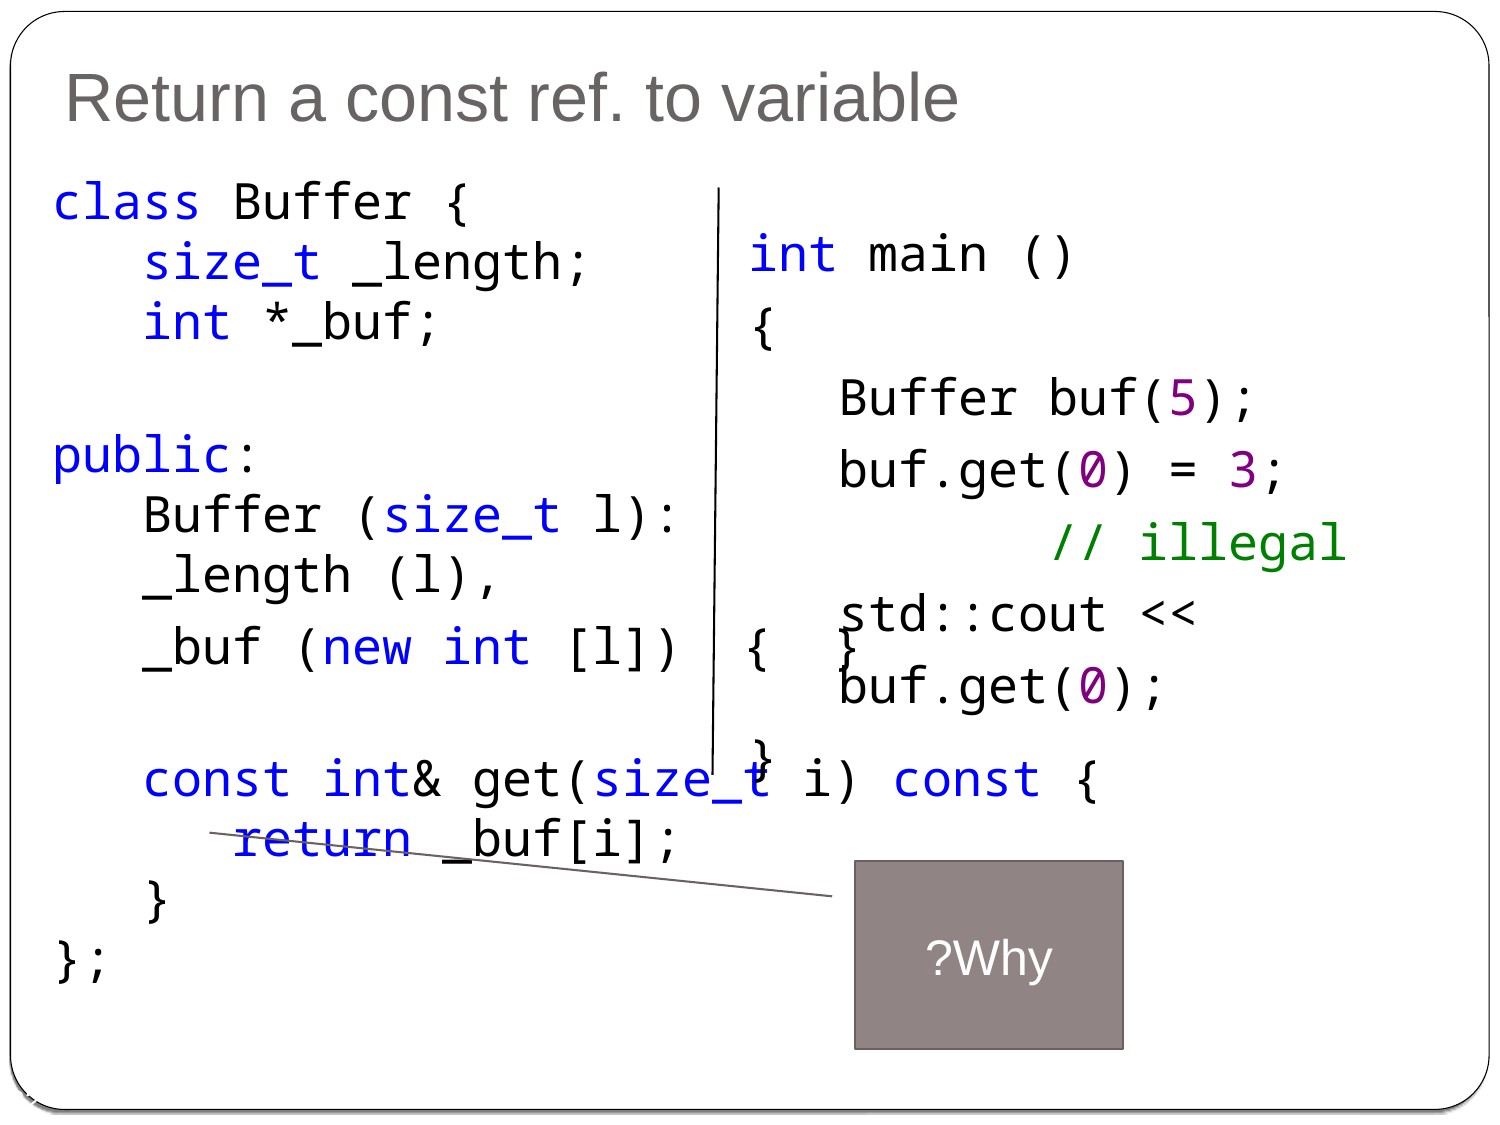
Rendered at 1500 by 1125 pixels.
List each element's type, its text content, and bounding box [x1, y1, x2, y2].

title Return a const ref. to variable [50, 45, 1450, 150]
text_box Why? [855, 861, 1123, 1049]
text_box int main () { Buffer buf(5); buf.get(0) = 3; // illegal std::cout << buf.get(0); } [718, 187, 1500, 1097]
list class Buffer { size_t _length; int *_buf; public: Buffer (size_t l): _length (l), _buf (new int [l]) { } const int& get(size_t i) const { return _buf[i]; } }; [37, 162, 1463, 1088]
slide_number <number> [0, 1074, 50, 1125]
